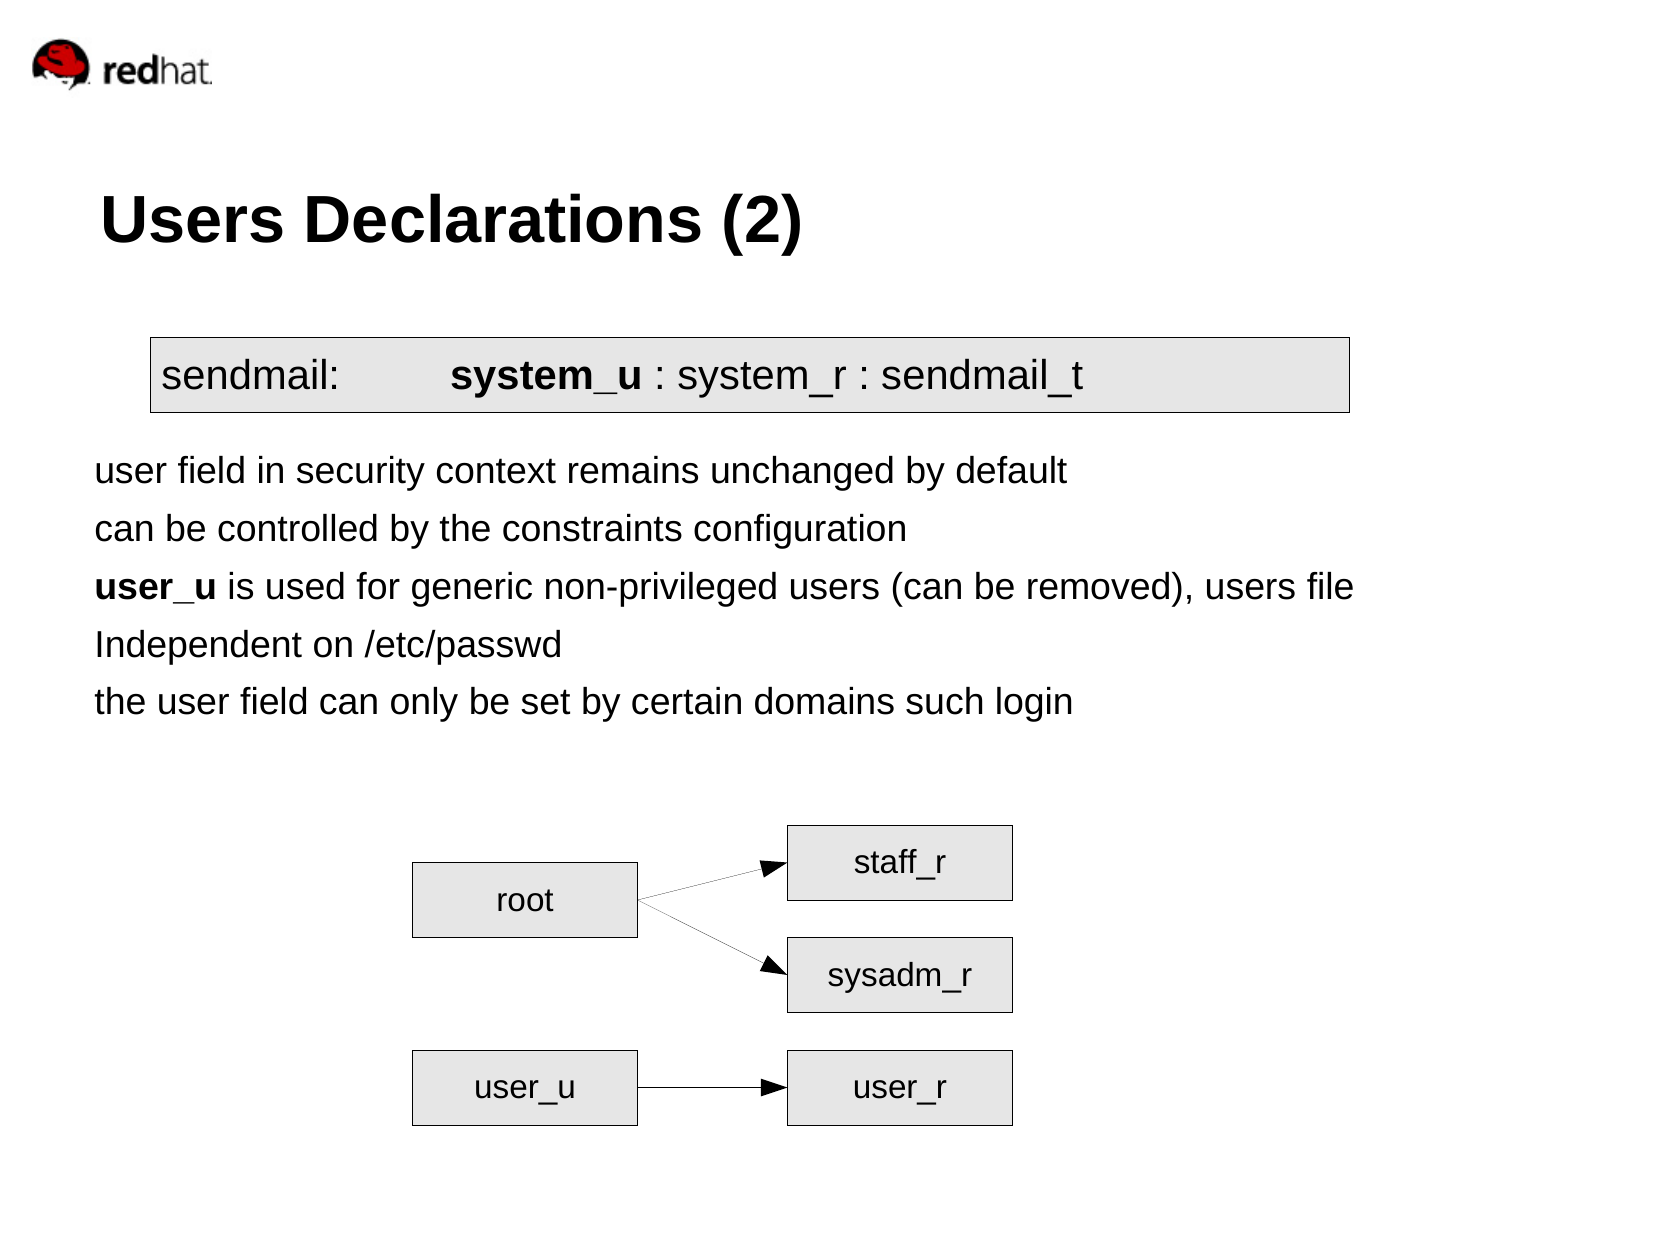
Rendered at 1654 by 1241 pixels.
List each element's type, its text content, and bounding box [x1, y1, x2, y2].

picture [31, 37, 212, 98]
text_box sendmail: system_u : system_r : sendmail_t [150, 337, 1350, 413]
title Users Declarations (2) [100, 164, 1506, 275]
list user field in security context remains unchanged by default can be controlled by the constraints configuration user_u is used for generic non-privileged users (can be removed), users file Independent on /etc/passwd the user field can only be set by certain domains such login [94, 450, 1500, 1174]
